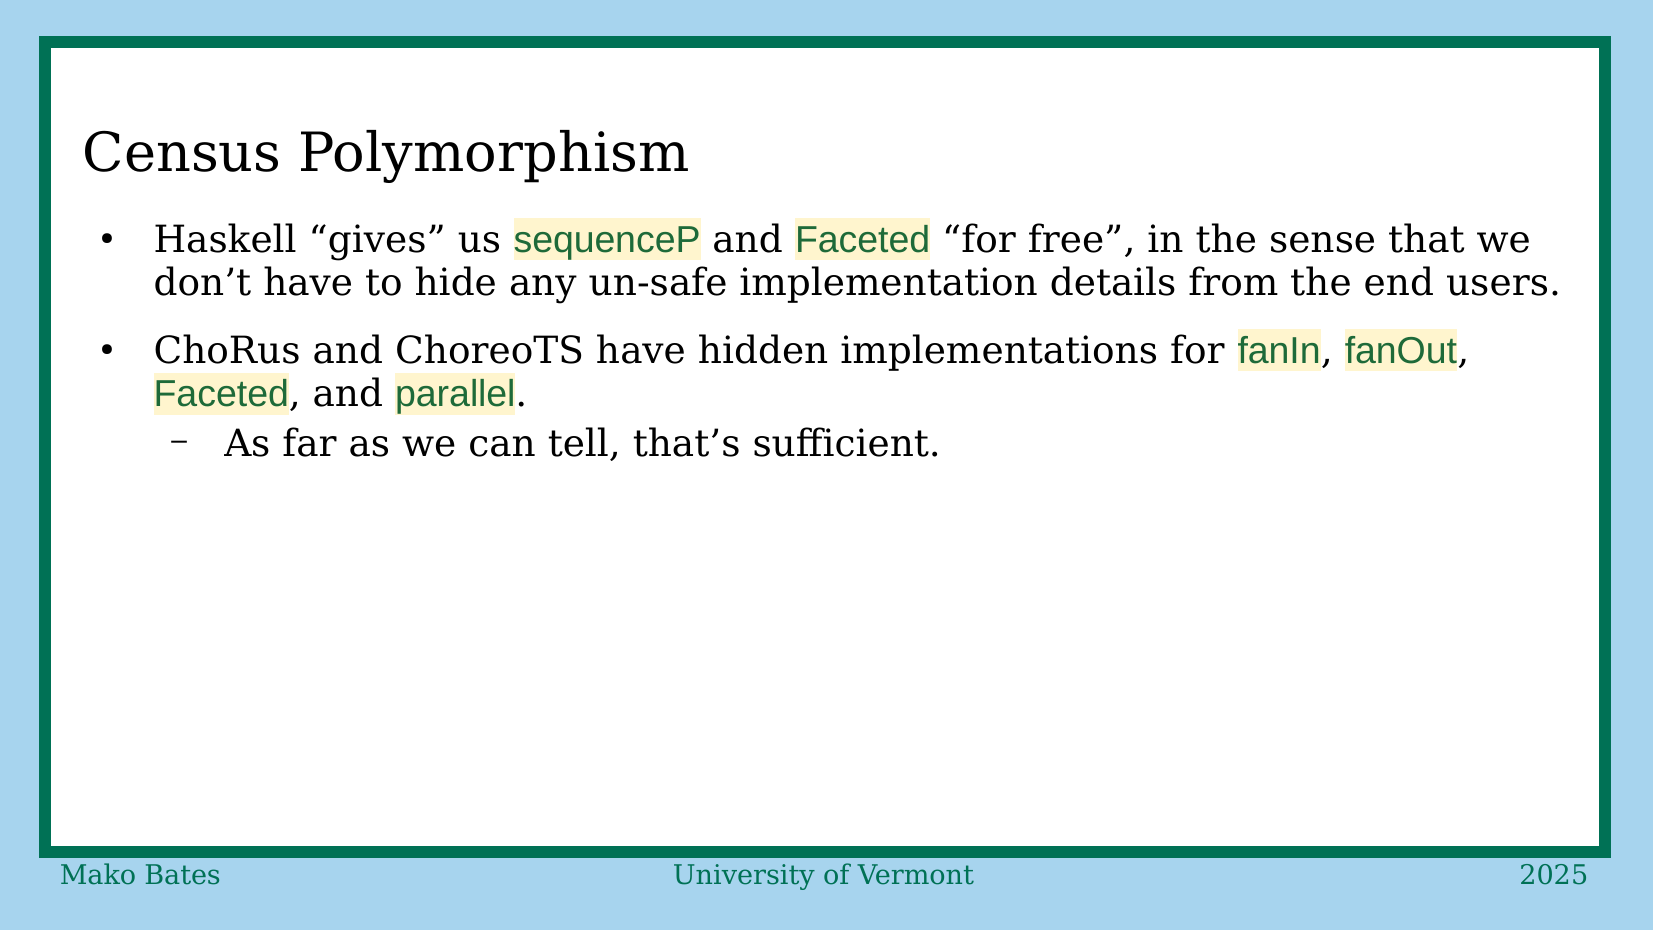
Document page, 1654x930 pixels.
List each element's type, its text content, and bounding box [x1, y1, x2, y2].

text_box [687, 864, 691, 877]
title Census Polymorphism [82, 101, 1571, 205]
list Haskell “gives” us sequenceP and Faceted “for free”, in the sense that we don’t have to hide any un-safe implementation details from the end users. ChoRus and ChoreoTS have hidden implementations for fanIn, fanOut, Faceted, and parallel. As far as we can tell, that’s sufficient. [82, 217, 1571, 777]
